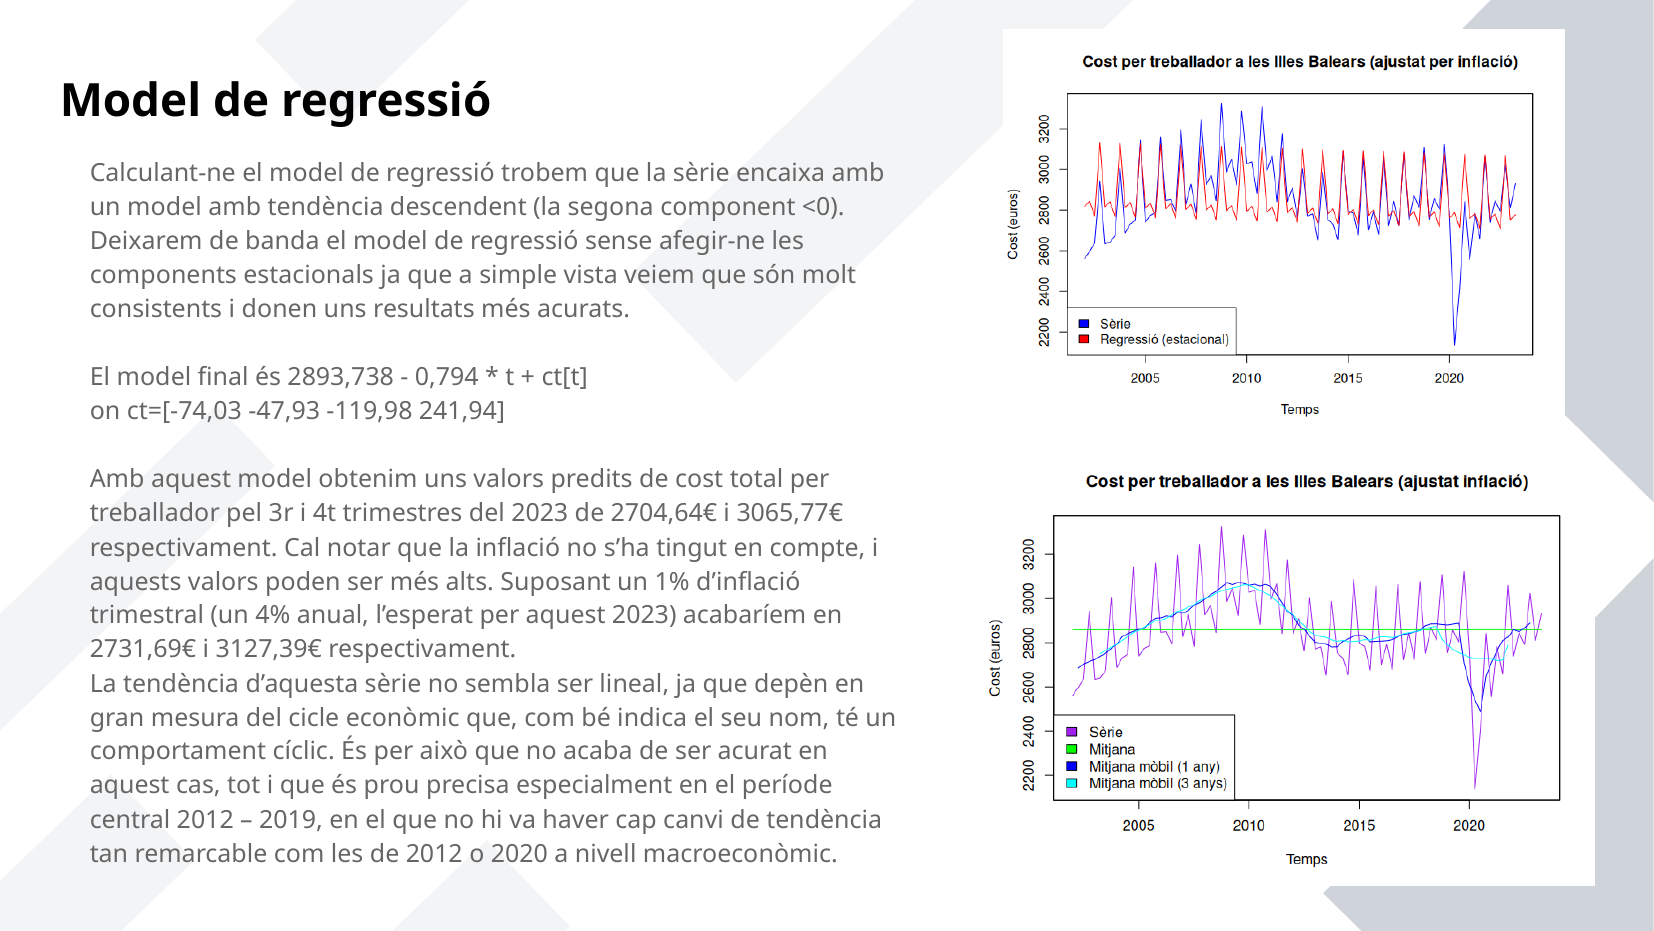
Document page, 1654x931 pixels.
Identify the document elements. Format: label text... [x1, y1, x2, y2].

picture [984, 446, 1595, 886]
text_box Model de regressió [45, 60, 631, 138]
text_box Calculant-ne el model de regressió trobem que la sèrie encaixa amb un model amb tendència descendent (la segona component <0). Deixarem de banda el model de regressió sense afegir-ne les components estacionals ja que a simple vista veiem que són molt consistents i donen uns resultats més acurats. El model final és 2893,738 - 0,794 * t + ct[t] on ct=[-74,03 -47,93 -119,98 241,94] Amb aquest model obtenim uns valors predits de cost total per treballador pel 3r i 4t trimestres del 2023 de 2704,64€ i 3065,77€ respectivament. Cal notar que la inflació no s’ha tingut en compte, i aquests valors poden ser més alts. Suposant un 1% d’inflació trimestral (un 4% anual, l’esperat per aquest 2023) acabaríem en 2731,69€ i 3127,39€ respectivament. La tendència d’aquesta sèrie no sembla ser lineal, ja que depèn en gran mesura del cicle econòmic que, com bé indica el seu nom, té un comportament cíclic. És per això que no acaba de ser acurat en aquest cas, tot i que és prou precisa especialment en el període central 2012 – 2019, en el que no hi va haver cap canvi de tendència tan remarcable com les de 2012 o 2020 a nivell macroeconòmic. [75, 147, 916, 877]
picture [1003, 29, 1565, 434]
